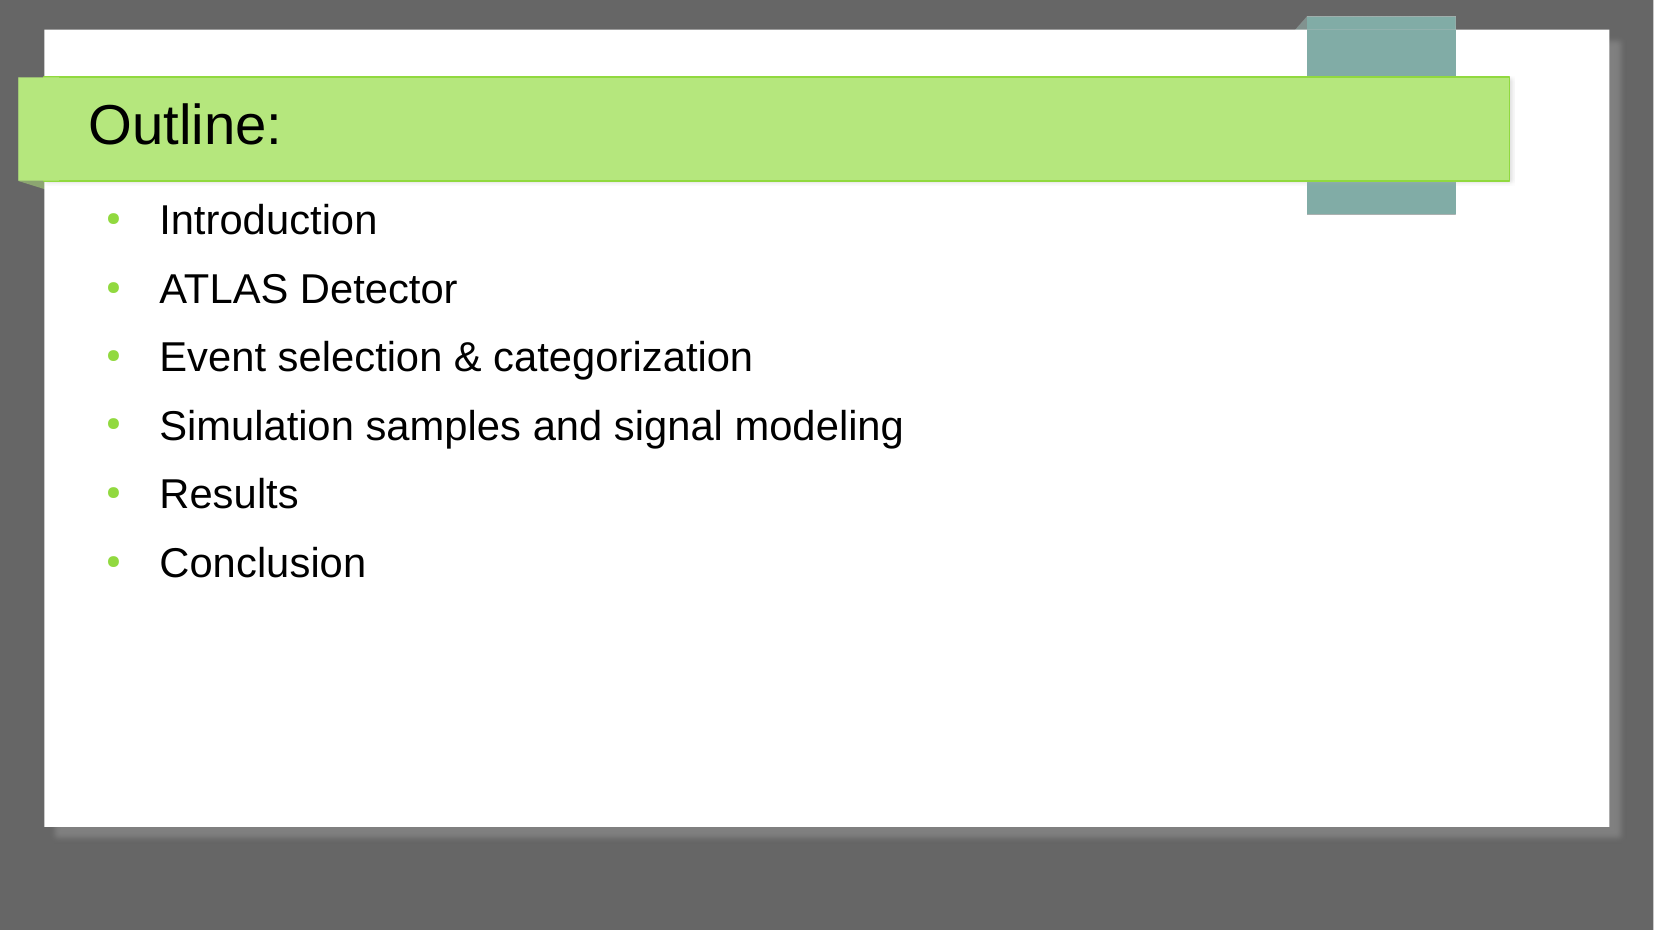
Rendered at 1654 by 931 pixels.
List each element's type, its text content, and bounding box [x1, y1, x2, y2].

title Outline: [88, 73, 1506, 178]
list Introduction ATLAS Detector Event selection & categorization Simulation samples and signal modeling Results Conclusion [88, 196, 1565, 788]
